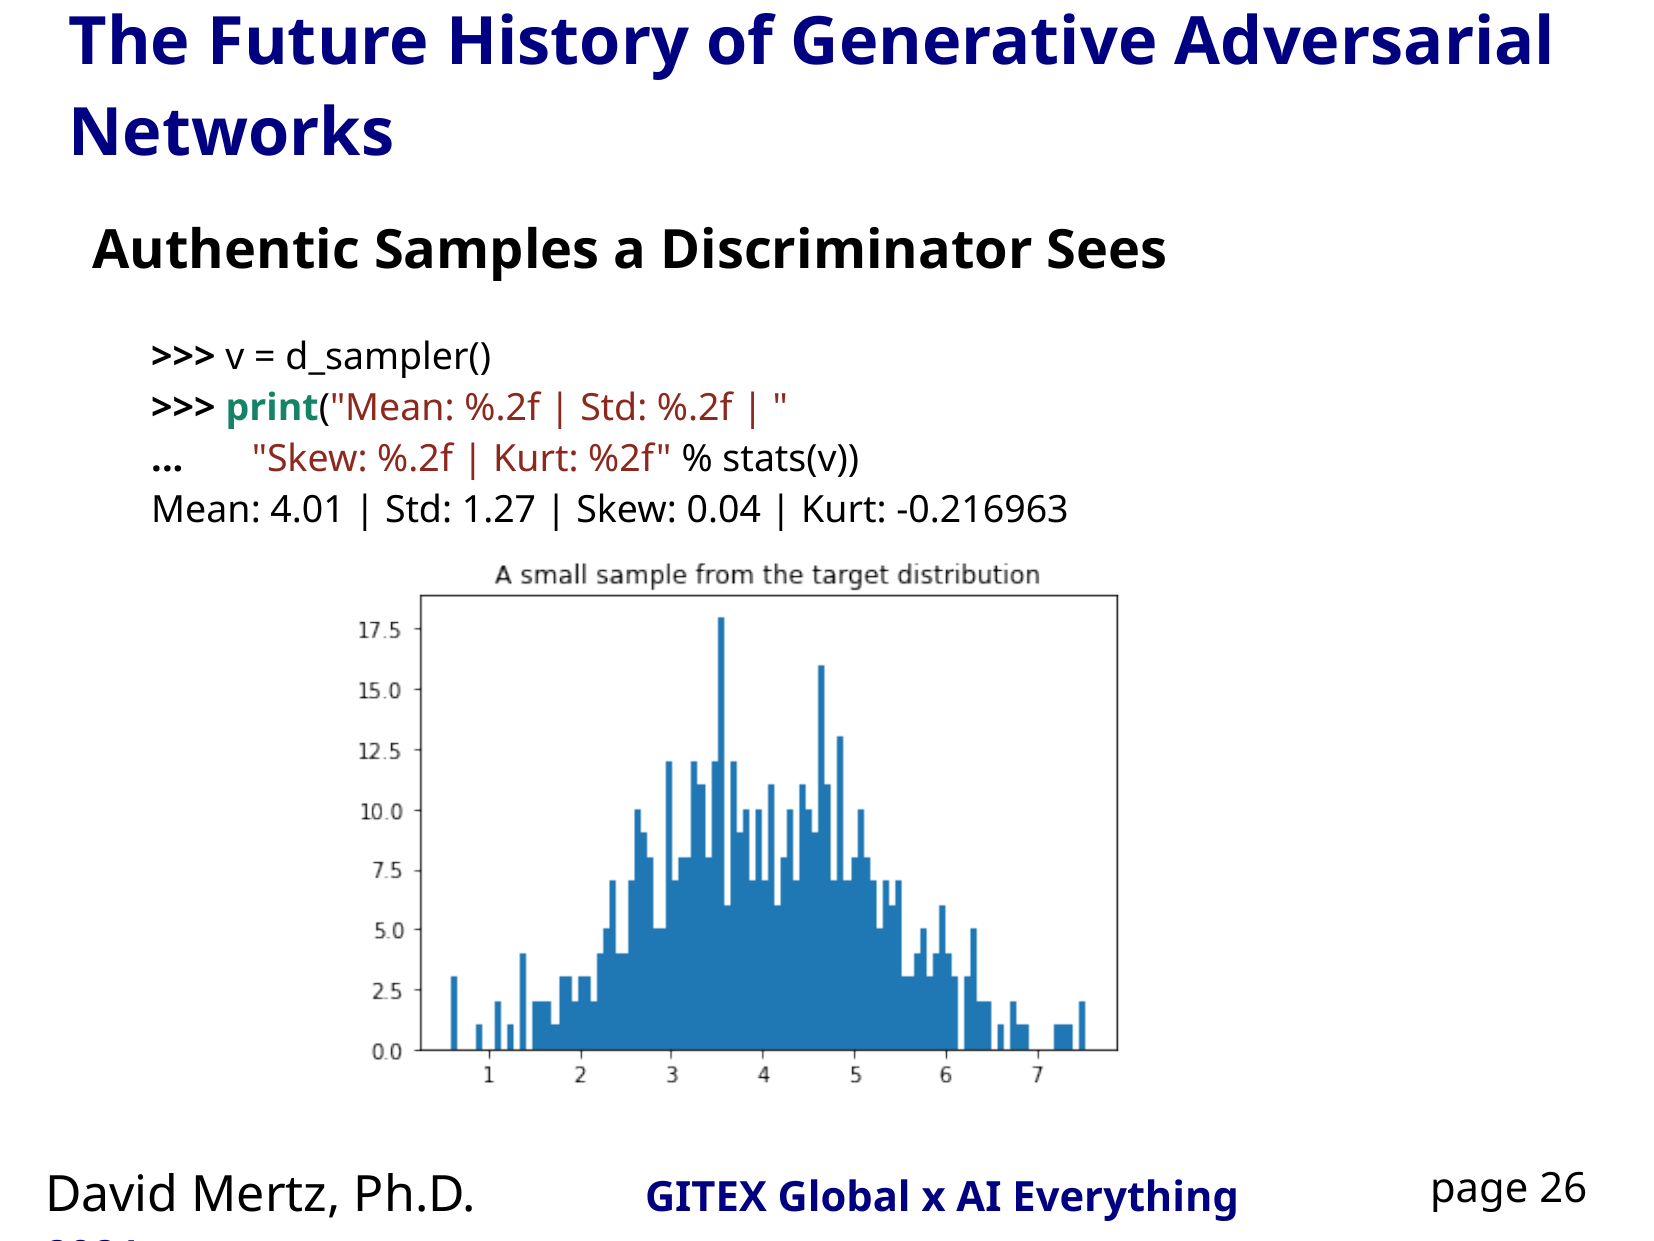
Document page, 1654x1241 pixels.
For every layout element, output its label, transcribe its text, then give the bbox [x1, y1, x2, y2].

picture [343, 549, 1140, 1100]
list Authentic Samples a Discriminator Sees >>> v = d_sampler() >>> print("Mean: %.2f | Std: %.2f | " ... "Skew: %.2f | Kurt: %2f" % stats(v)) Mean: 4.01 | Std: 1.27 | Skew: 0.04 | Kurt: -0.216963 [92, 210, 1561, 511]
